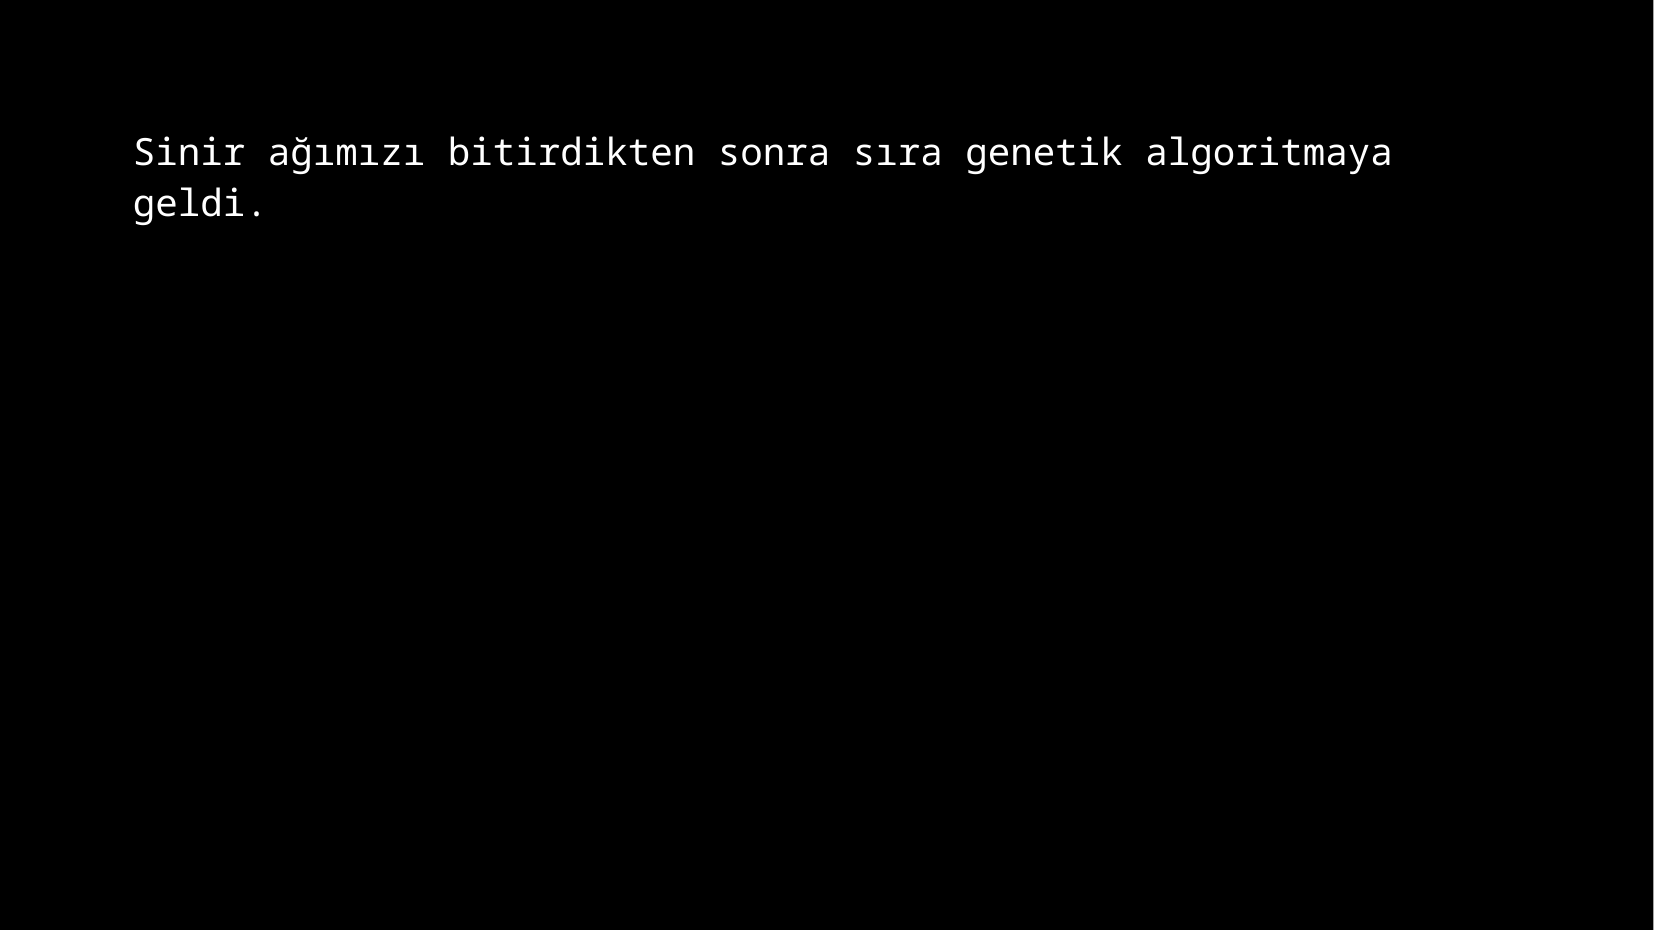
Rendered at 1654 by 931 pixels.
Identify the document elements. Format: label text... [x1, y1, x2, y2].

text_box Sinir ağımızı bitirdikten sonra sıra genetik algoritmaya geldi. [118, 118, 1536, 827]
